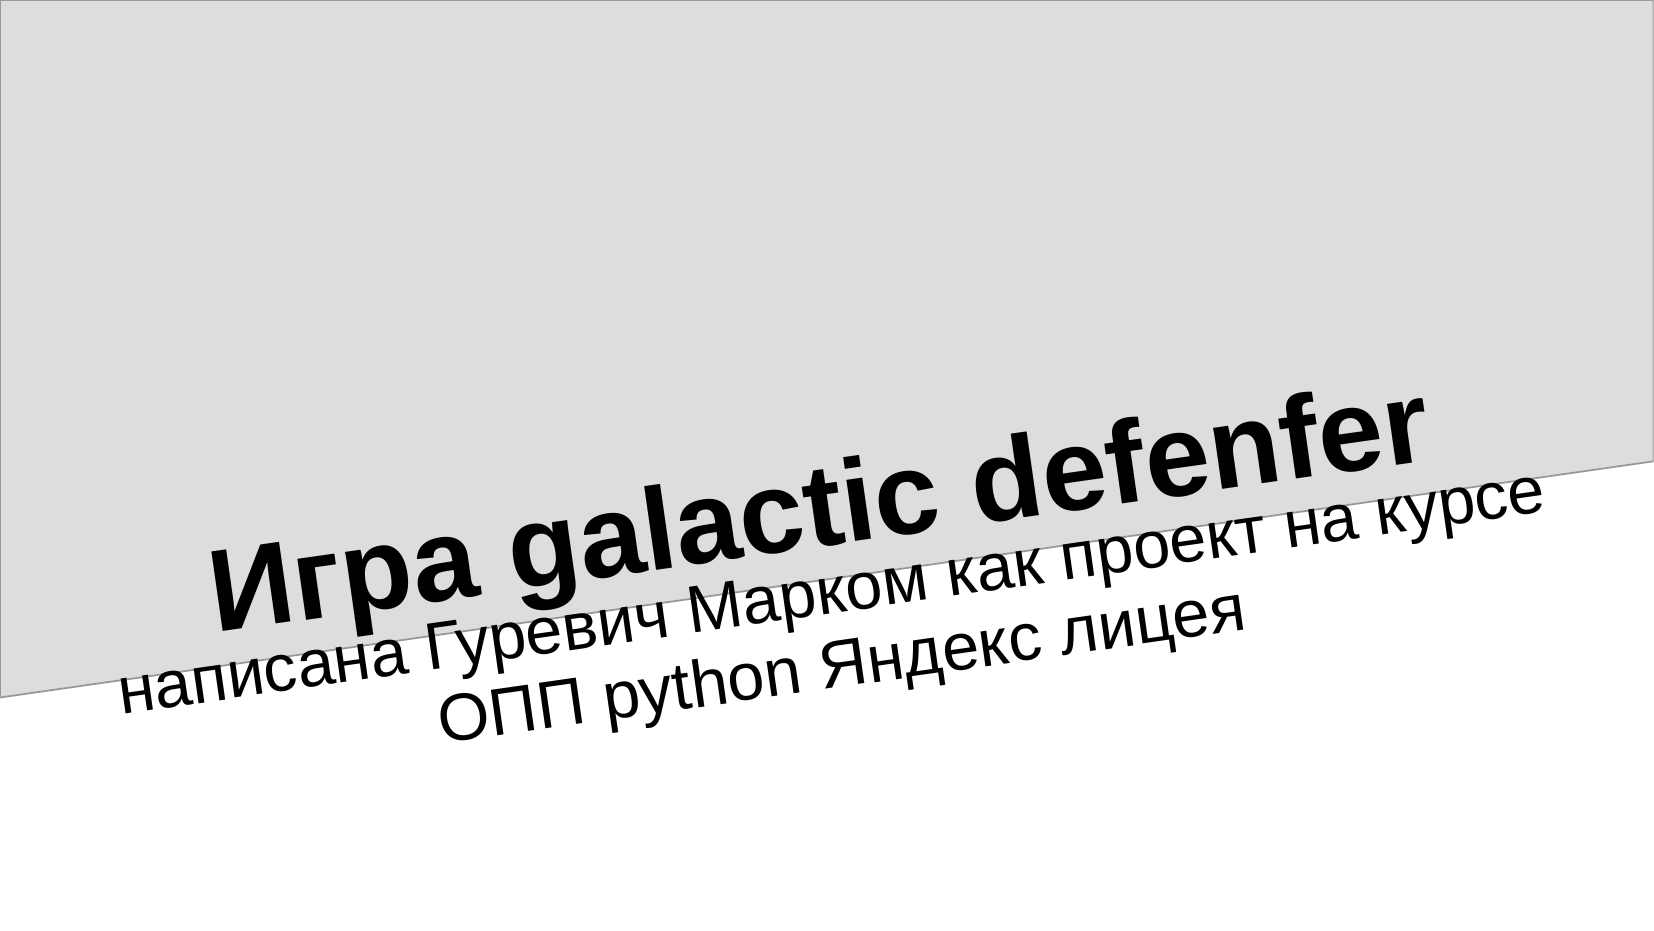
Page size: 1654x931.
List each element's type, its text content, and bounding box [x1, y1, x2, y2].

text_box написана Гуревич Марком как проект на курсе ОПП python Яндекс лицея [96, 447, 1577, 805]
title Игра galactic defenfer [76, 323, 1556, 688]
